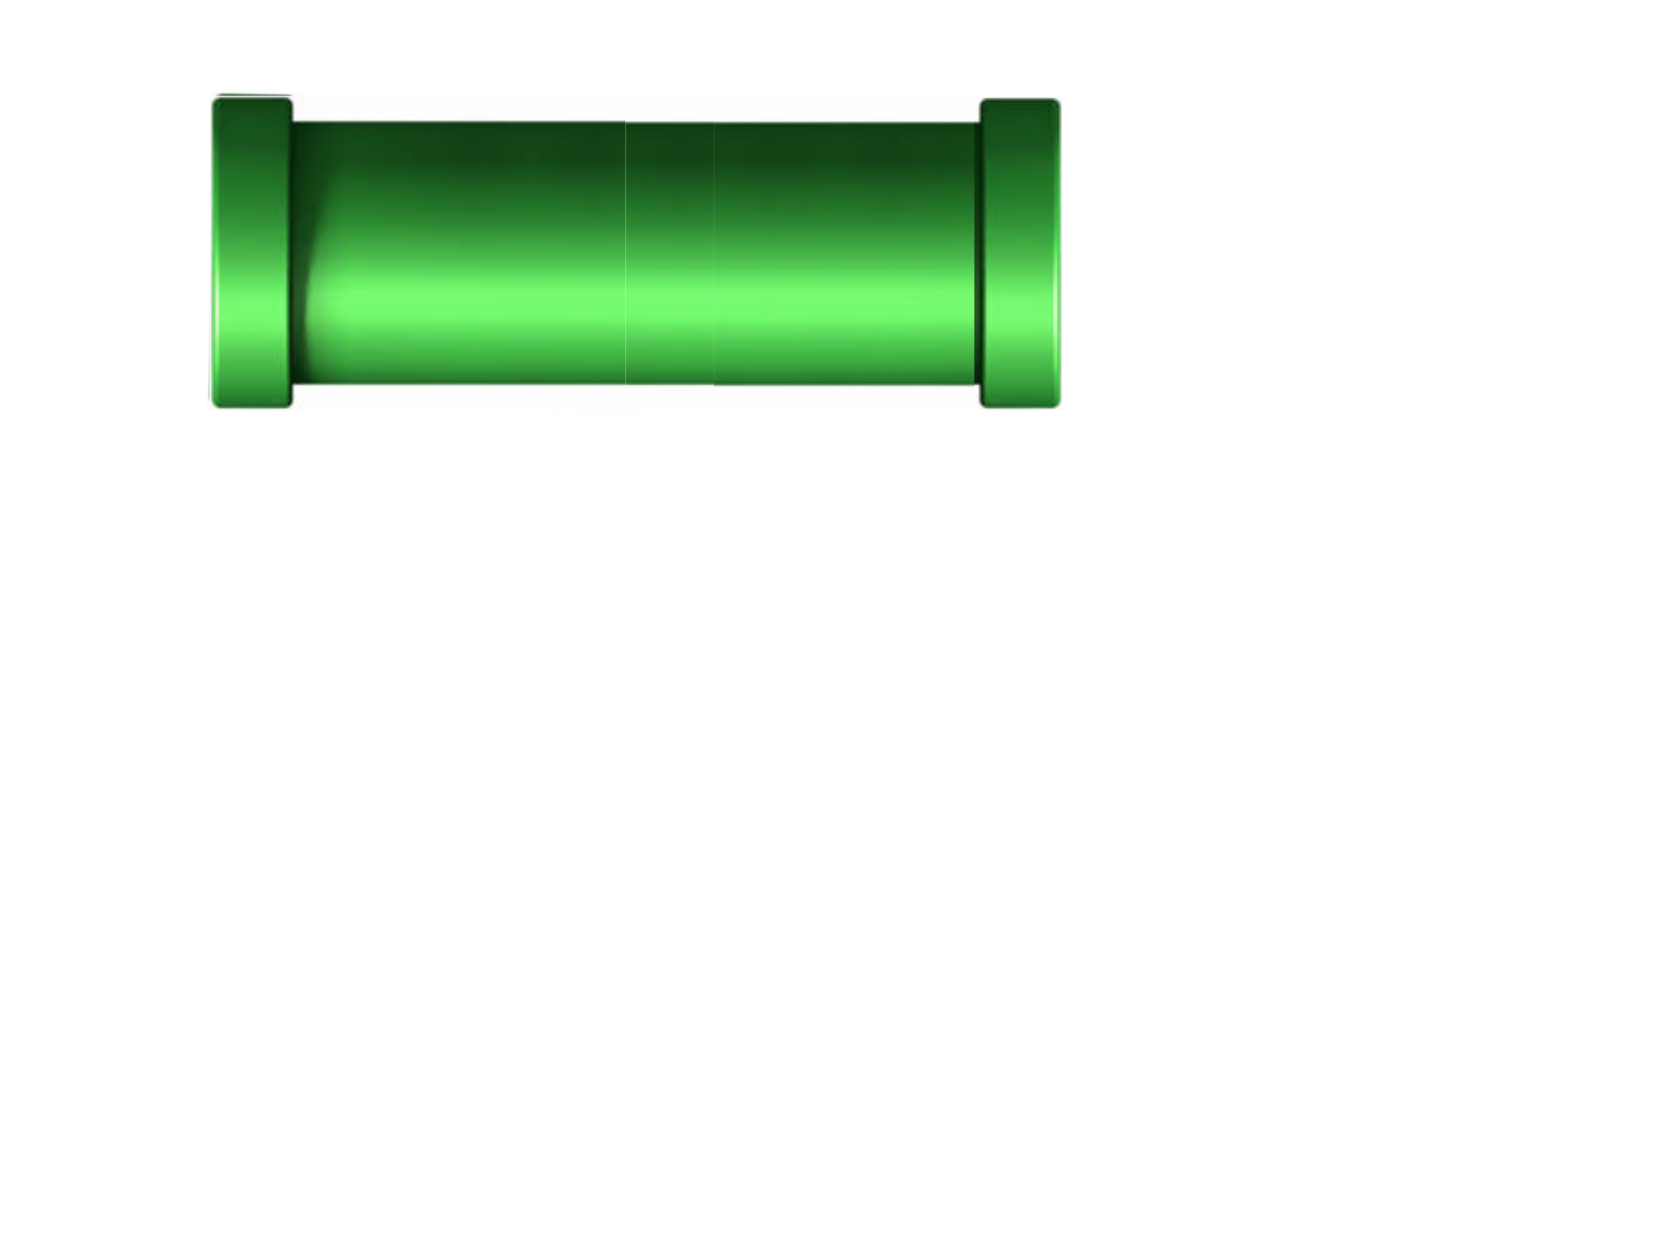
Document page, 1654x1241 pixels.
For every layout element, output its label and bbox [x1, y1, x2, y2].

picture [206, 91, 1063, 414]
